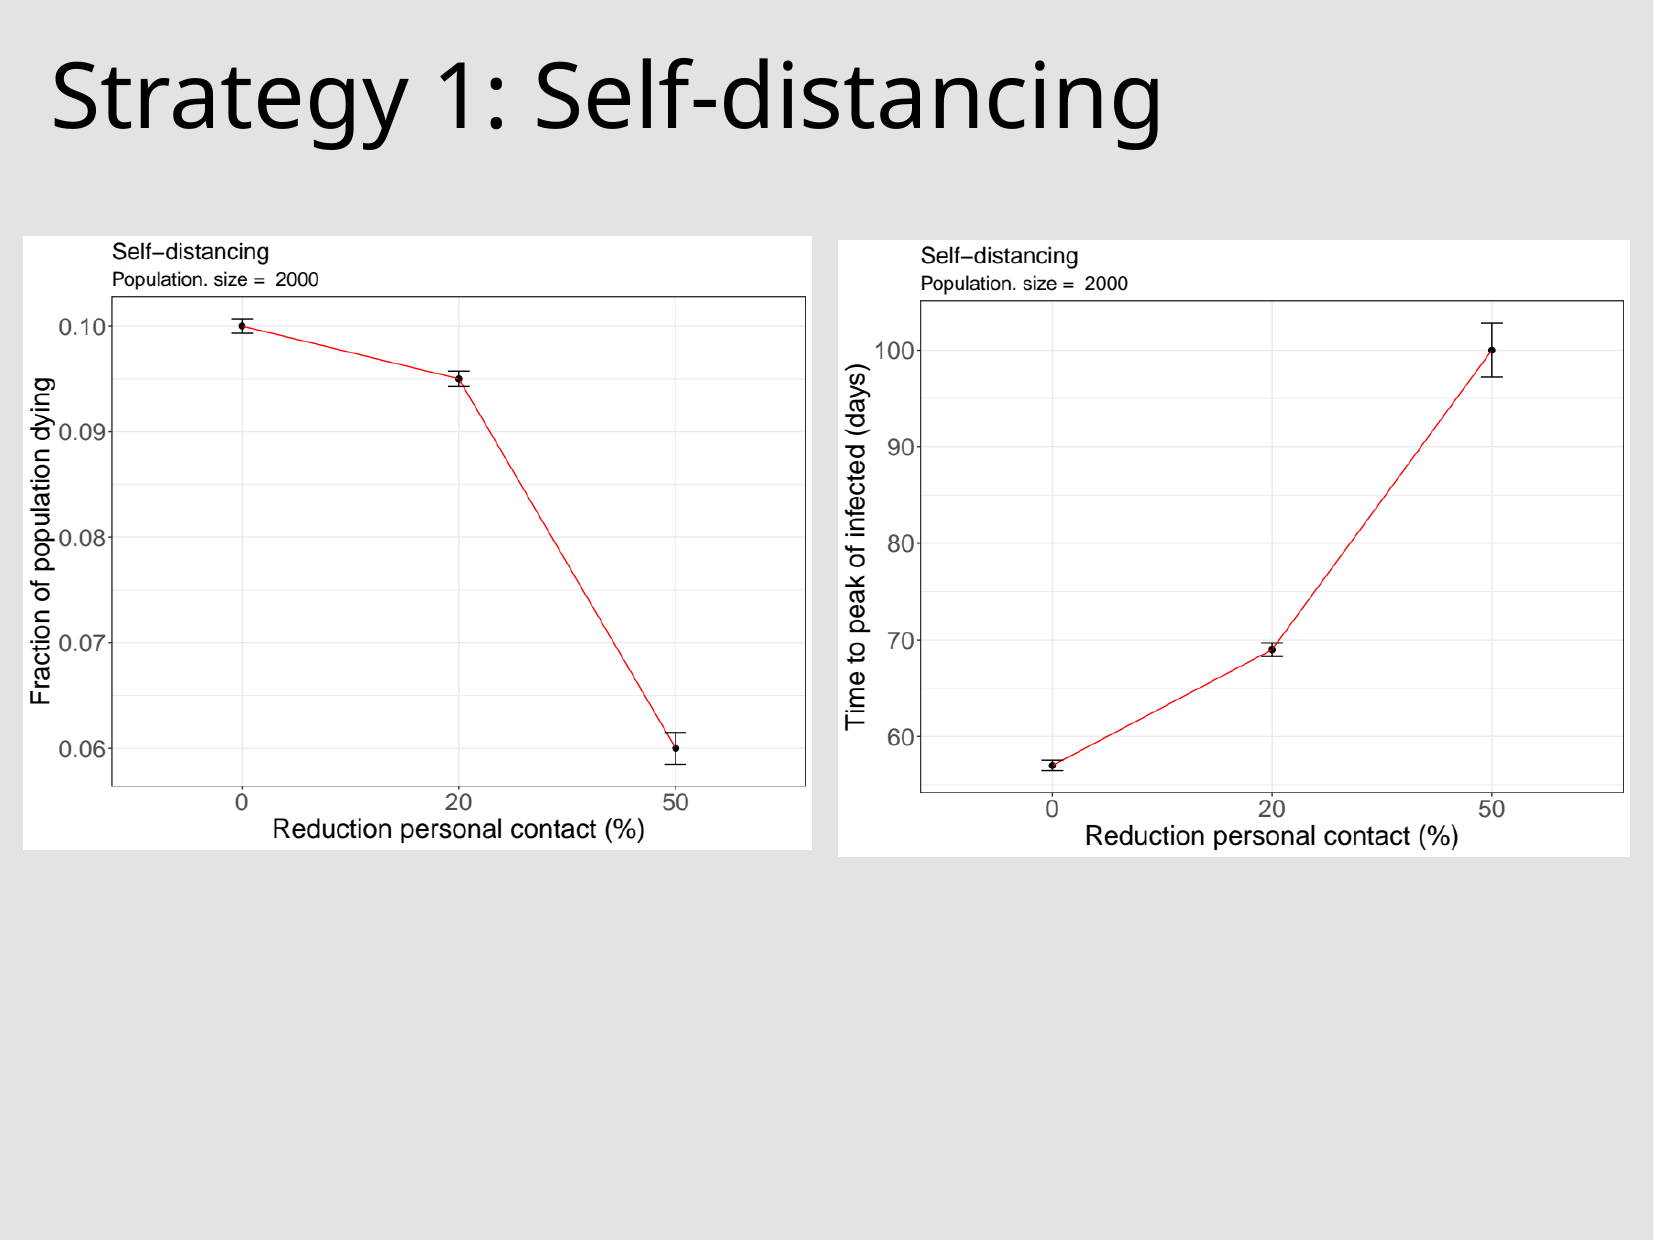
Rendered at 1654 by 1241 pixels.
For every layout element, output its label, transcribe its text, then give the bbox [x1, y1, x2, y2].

text_box Strategy 1: Self-distancing [35, 23, 1300, 146]
picture [838, 240, 1630, 857]
picture [23, 236, 812, 850]
